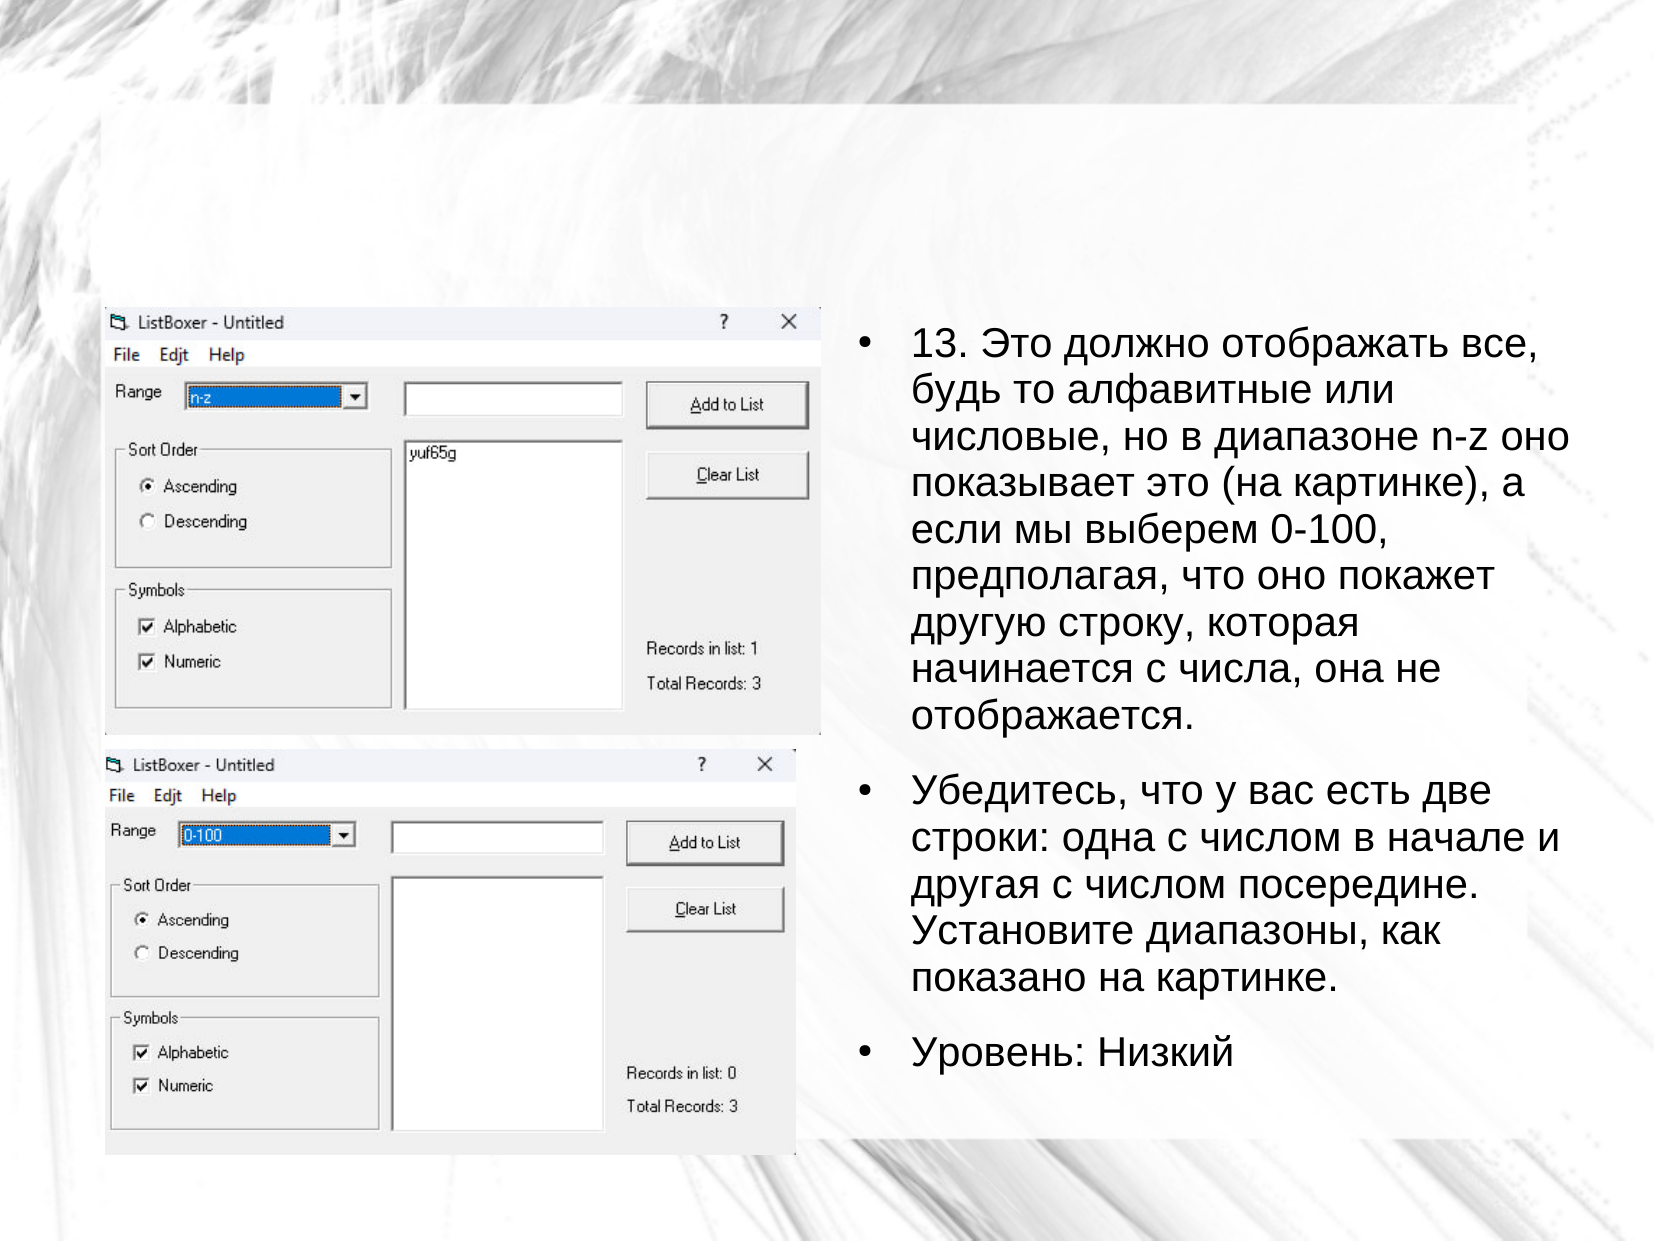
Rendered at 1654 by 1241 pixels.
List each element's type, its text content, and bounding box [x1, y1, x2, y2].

picture [0, 0, 1654, 1241]
list 13. Это должно отображать все, будь то алфавитные или числовые, но в диапазоне n-z оно показывает это (на картинке), а если мы выберем 0-100, предполагая, что оно покажет другую строку, которая начинается с числа, она не отображается. Убедитесь, что у вас есть две строки: одна с числом в начале и другая с числом посередине. Установите диапазоны, как показано на картинке. Уровень: Низкий [840, 319, 1571, 1126]
